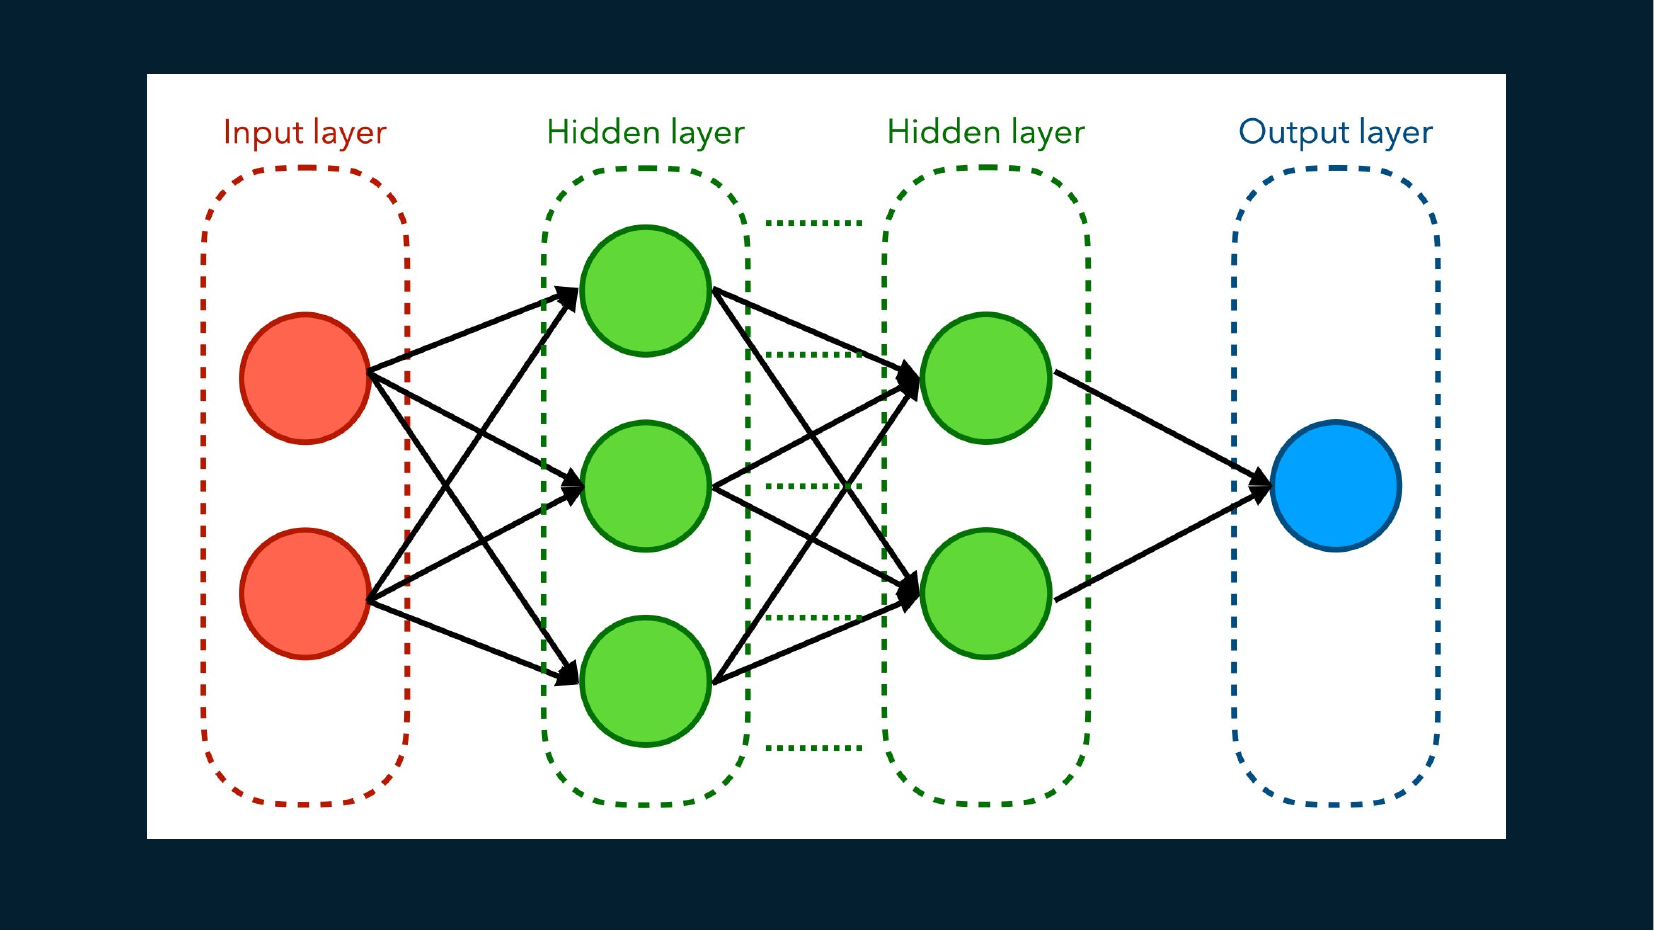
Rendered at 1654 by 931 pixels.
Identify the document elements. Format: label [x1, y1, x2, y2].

picture [147, 74, 1506, 839]
